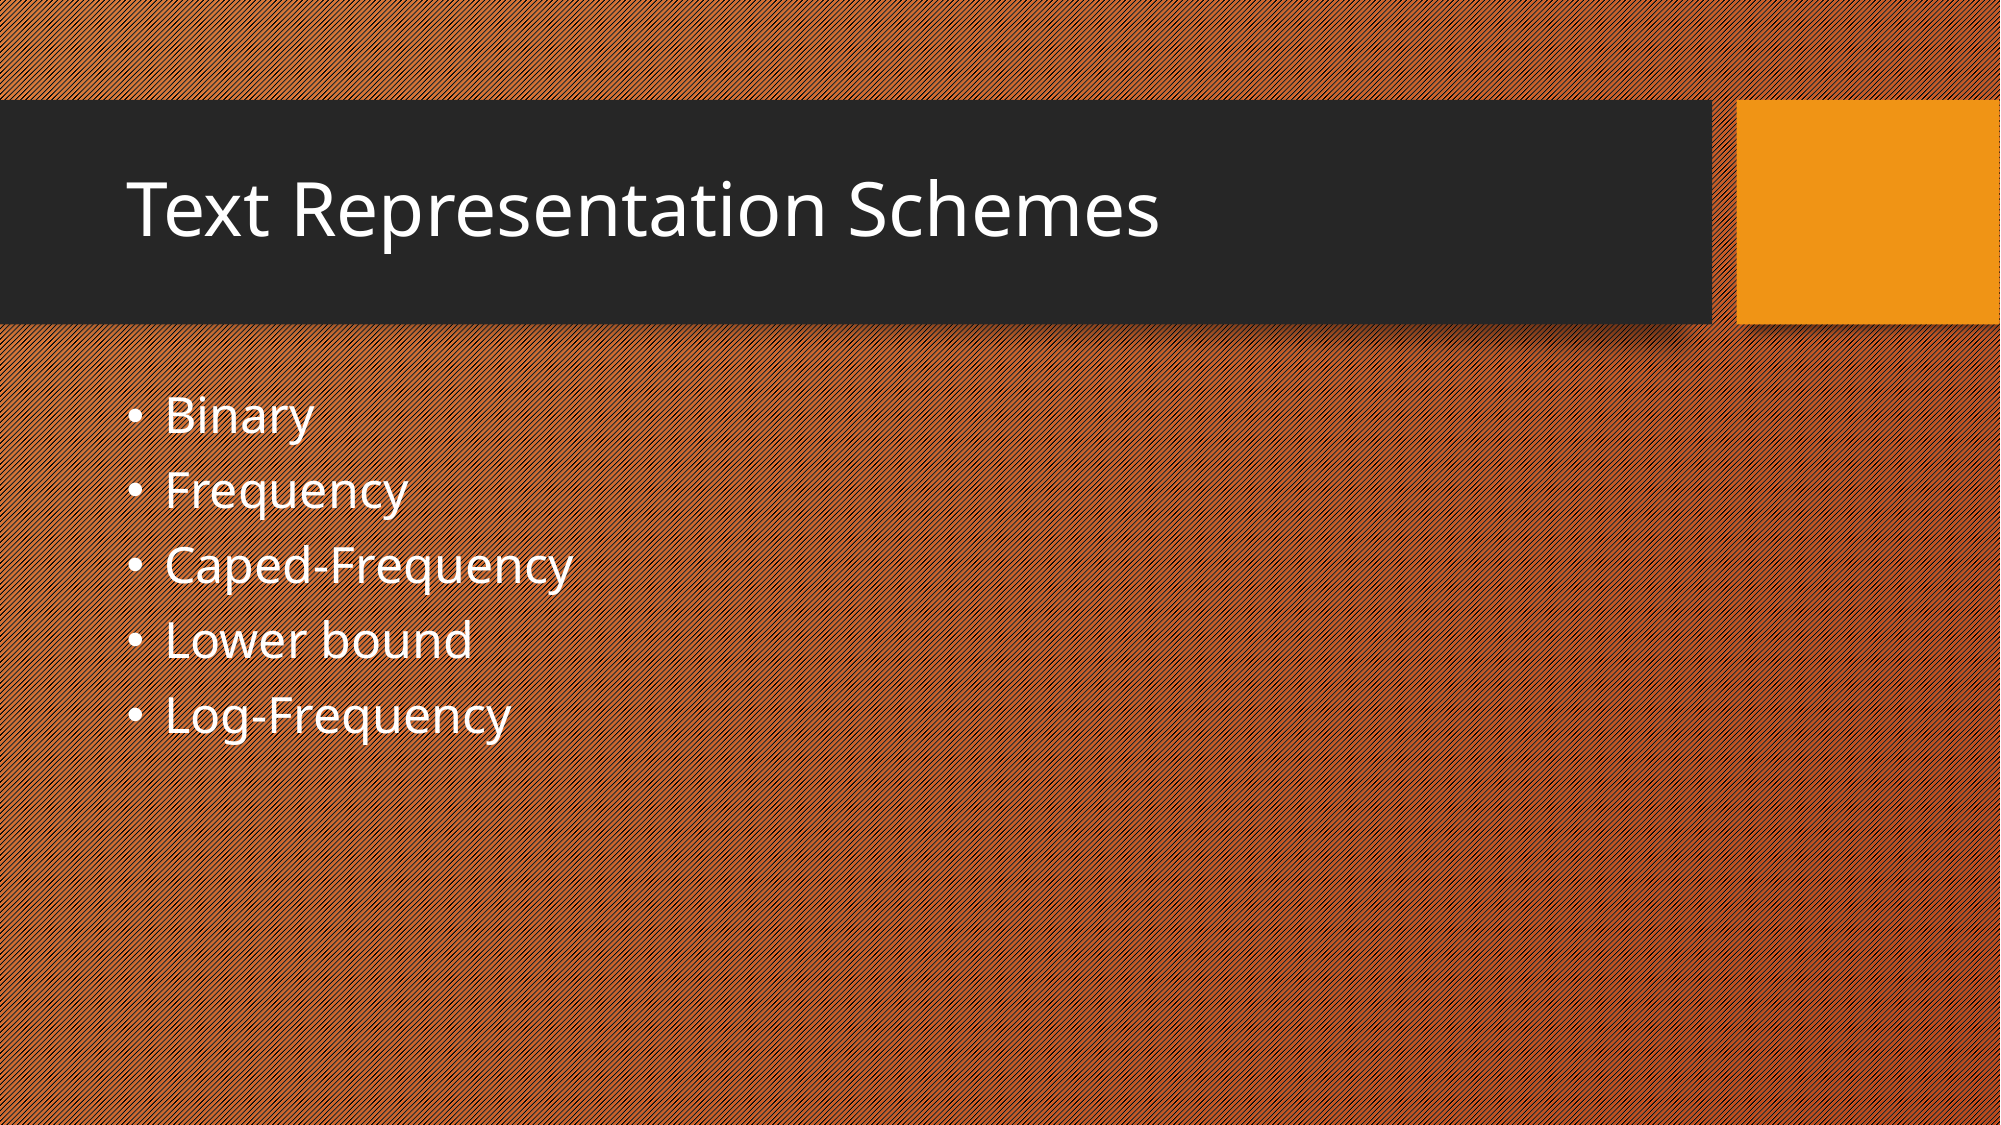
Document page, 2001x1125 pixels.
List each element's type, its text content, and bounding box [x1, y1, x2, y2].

title Text Representation Schemes [111, 123, 1689, 301]
list Binary Frequency Caped-Frequency Lower bound Log-Frequency [111, 383, 1689, 974]
picture [0, 0, 2000, 1125]
